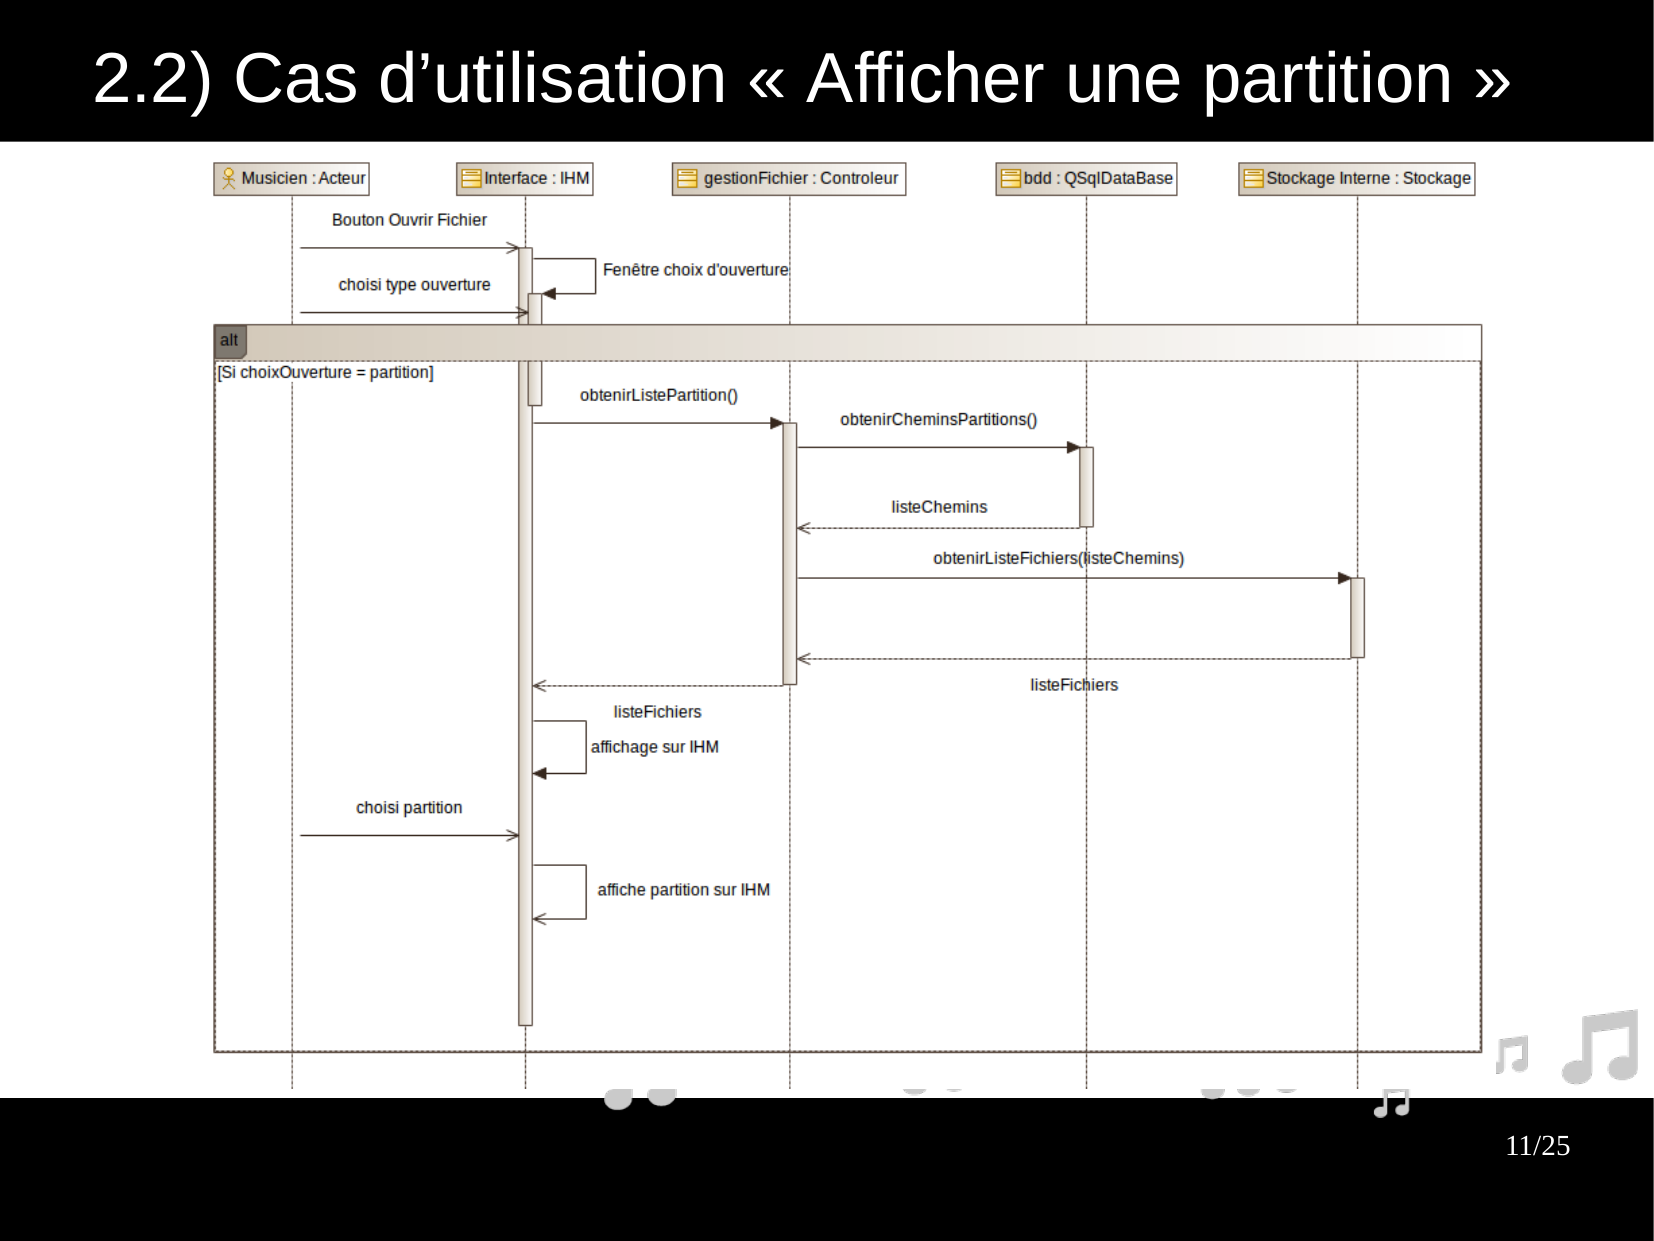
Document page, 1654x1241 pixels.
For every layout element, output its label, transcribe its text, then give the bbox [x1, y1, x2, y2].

picture [200, 149, 1524, 1089]
title 2.2) Cas d’utilisation « Afficher une partition » [59, 8, 1548, 148]
